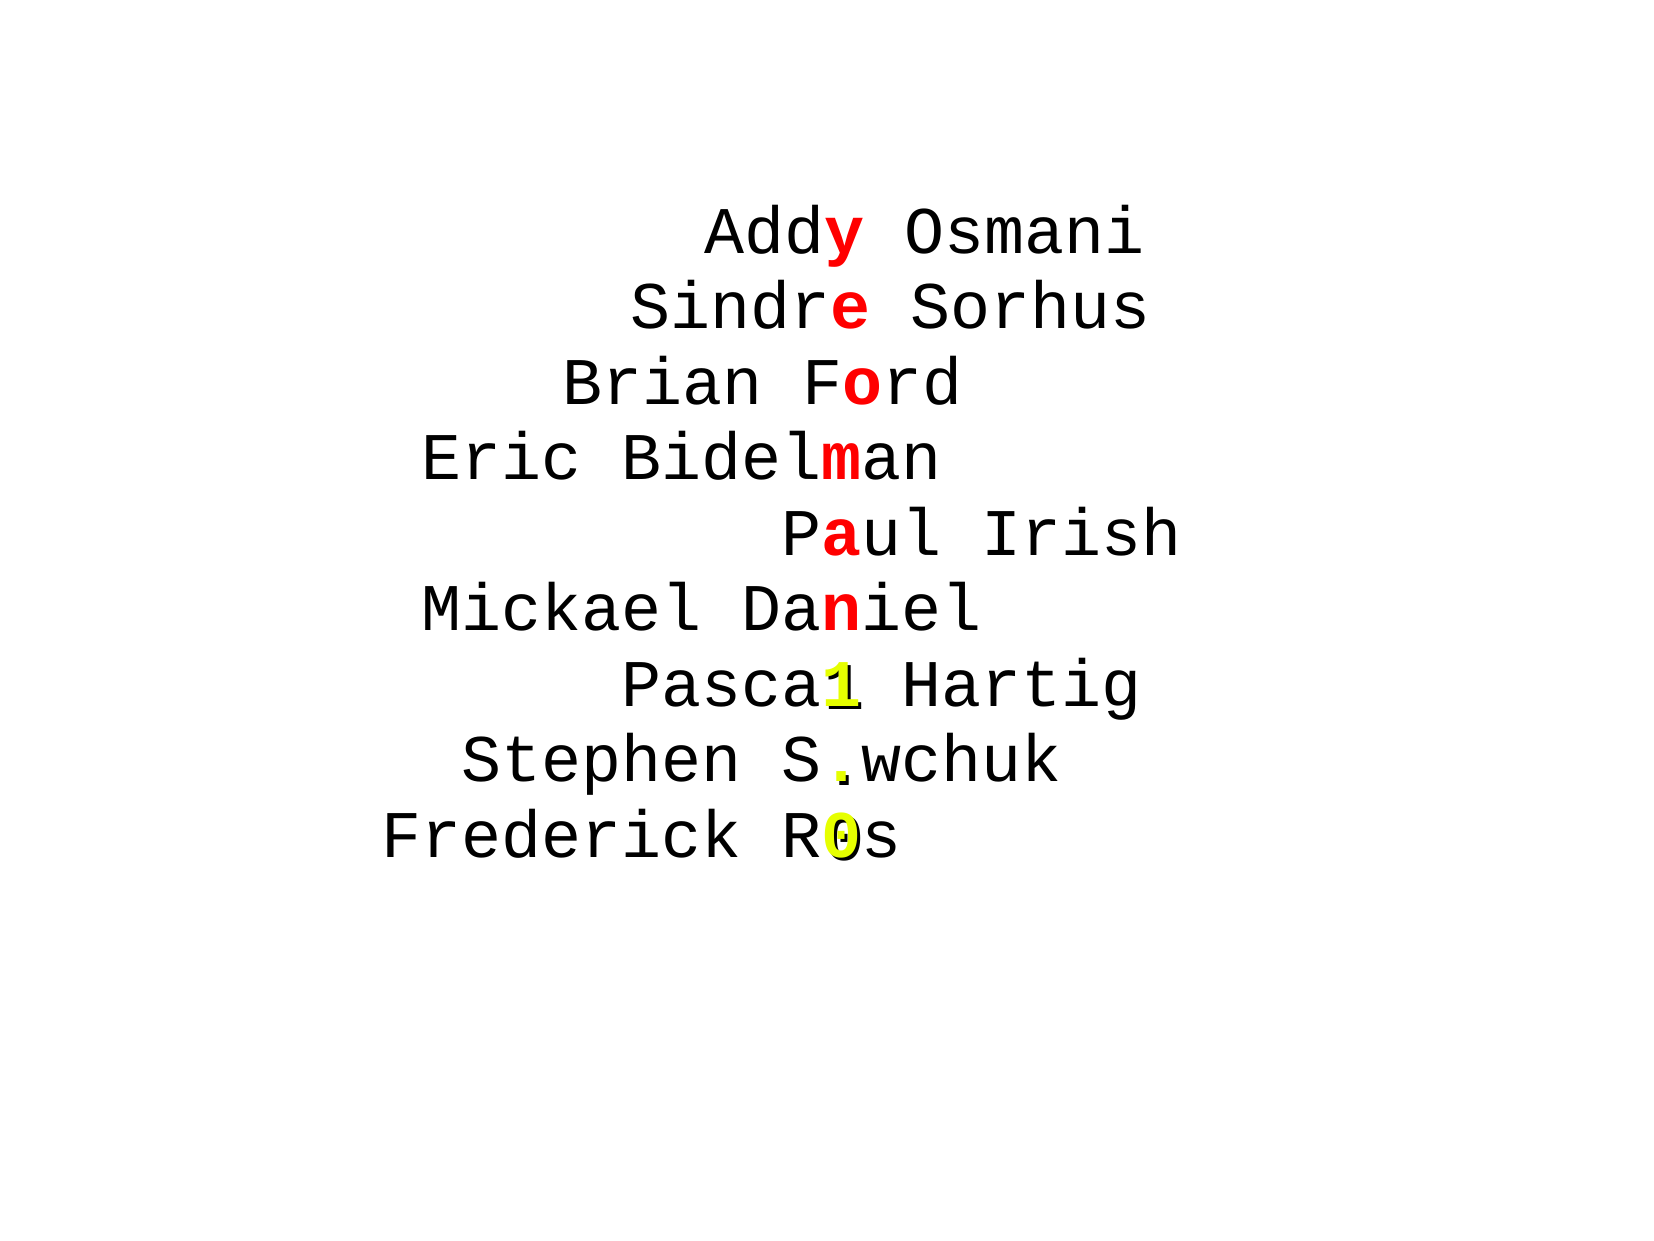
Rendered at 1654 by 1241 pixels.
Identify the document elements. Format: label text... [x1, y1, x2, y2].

text_box Addy Osmani Sindre Sorhus Brian Ford Eric Bidelman Paul Irish Mickael Daniel Pasca1 Hartig Stephen S.wchuk Frederick R0s [206, 147, 1300, 1093]
